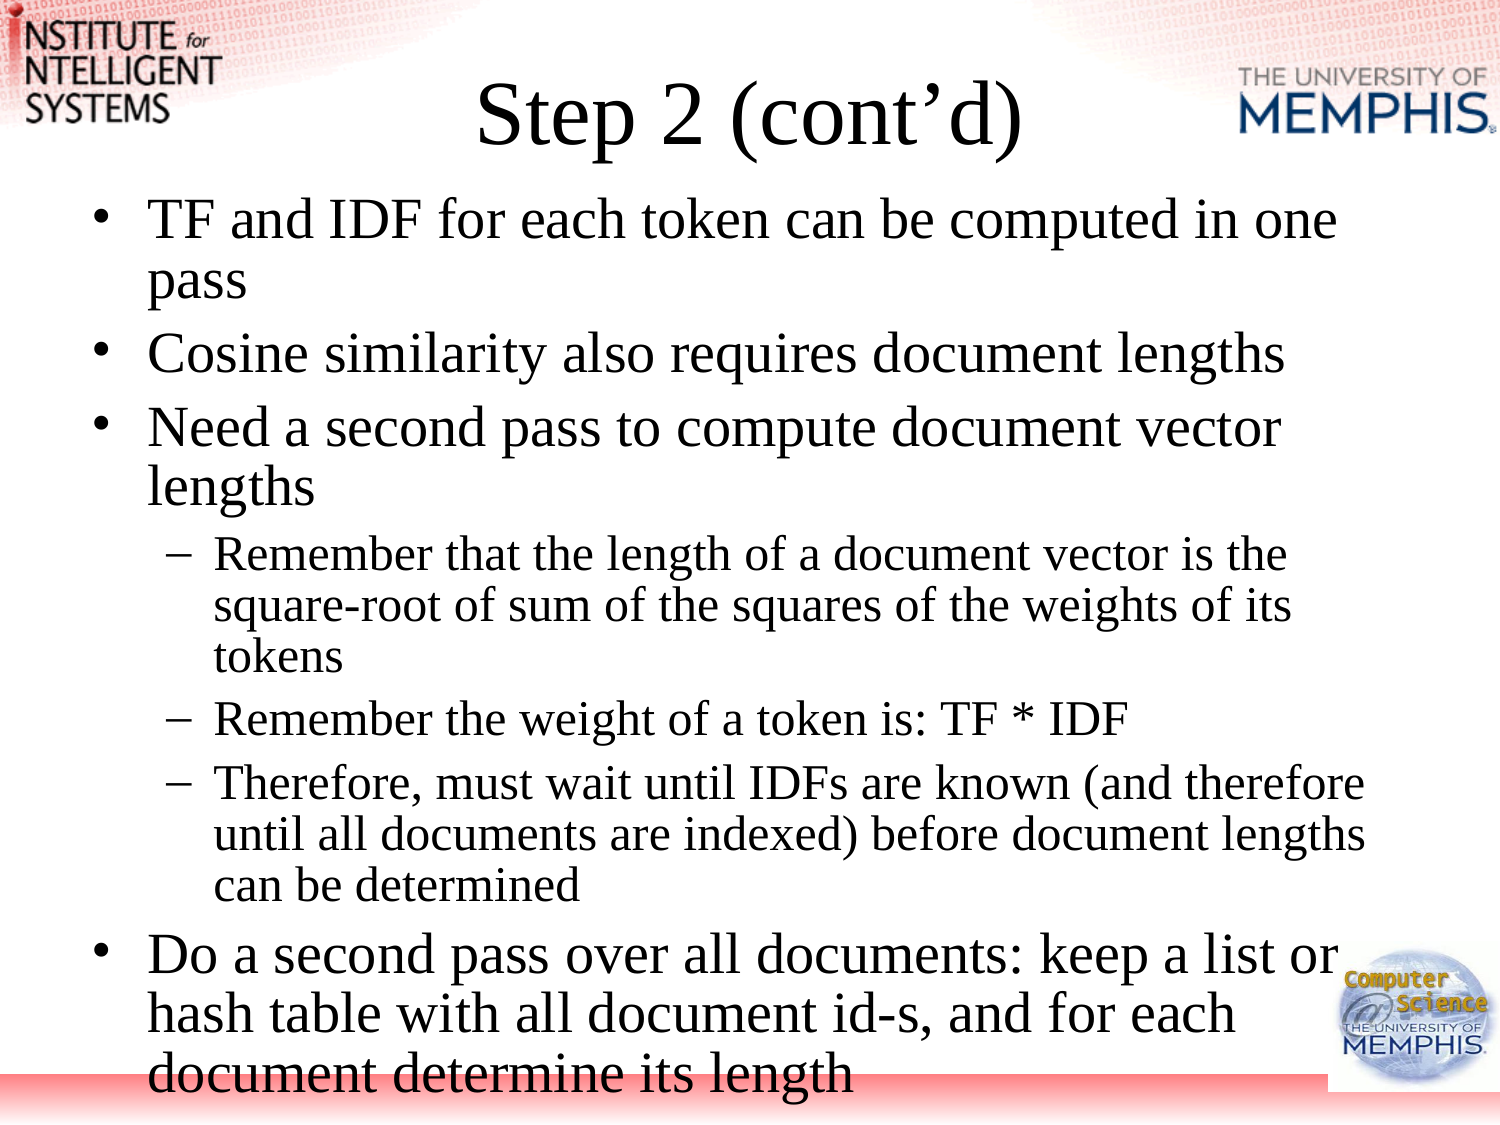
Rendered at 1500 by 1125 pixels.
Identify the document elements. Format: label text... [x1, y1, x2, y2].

picture [1402, 941, 1500, 1092]
picture [0, 0, 501, 132]
picture [1012, 0, 1500, 141]
list TF and IDF for each token can be computed in one pass Cosine similarity also requires document lengths Need a second pass to compute document vector lengths Remember that the length of a document vector is the square-root of sum of the squares of the weights of its tokens Remember the weight of a token is: TF * IDF Therefore, must wait until IDFs are known (and therefore until all documents are indexed) before document lengths can be determined Do a second pass over all documents: keep a list or hash table with all document id-s, and for each document determine its length [76, 183, 1402, 1113]
title Step 2 (cont’d) [75, 45, 1426, 171]
